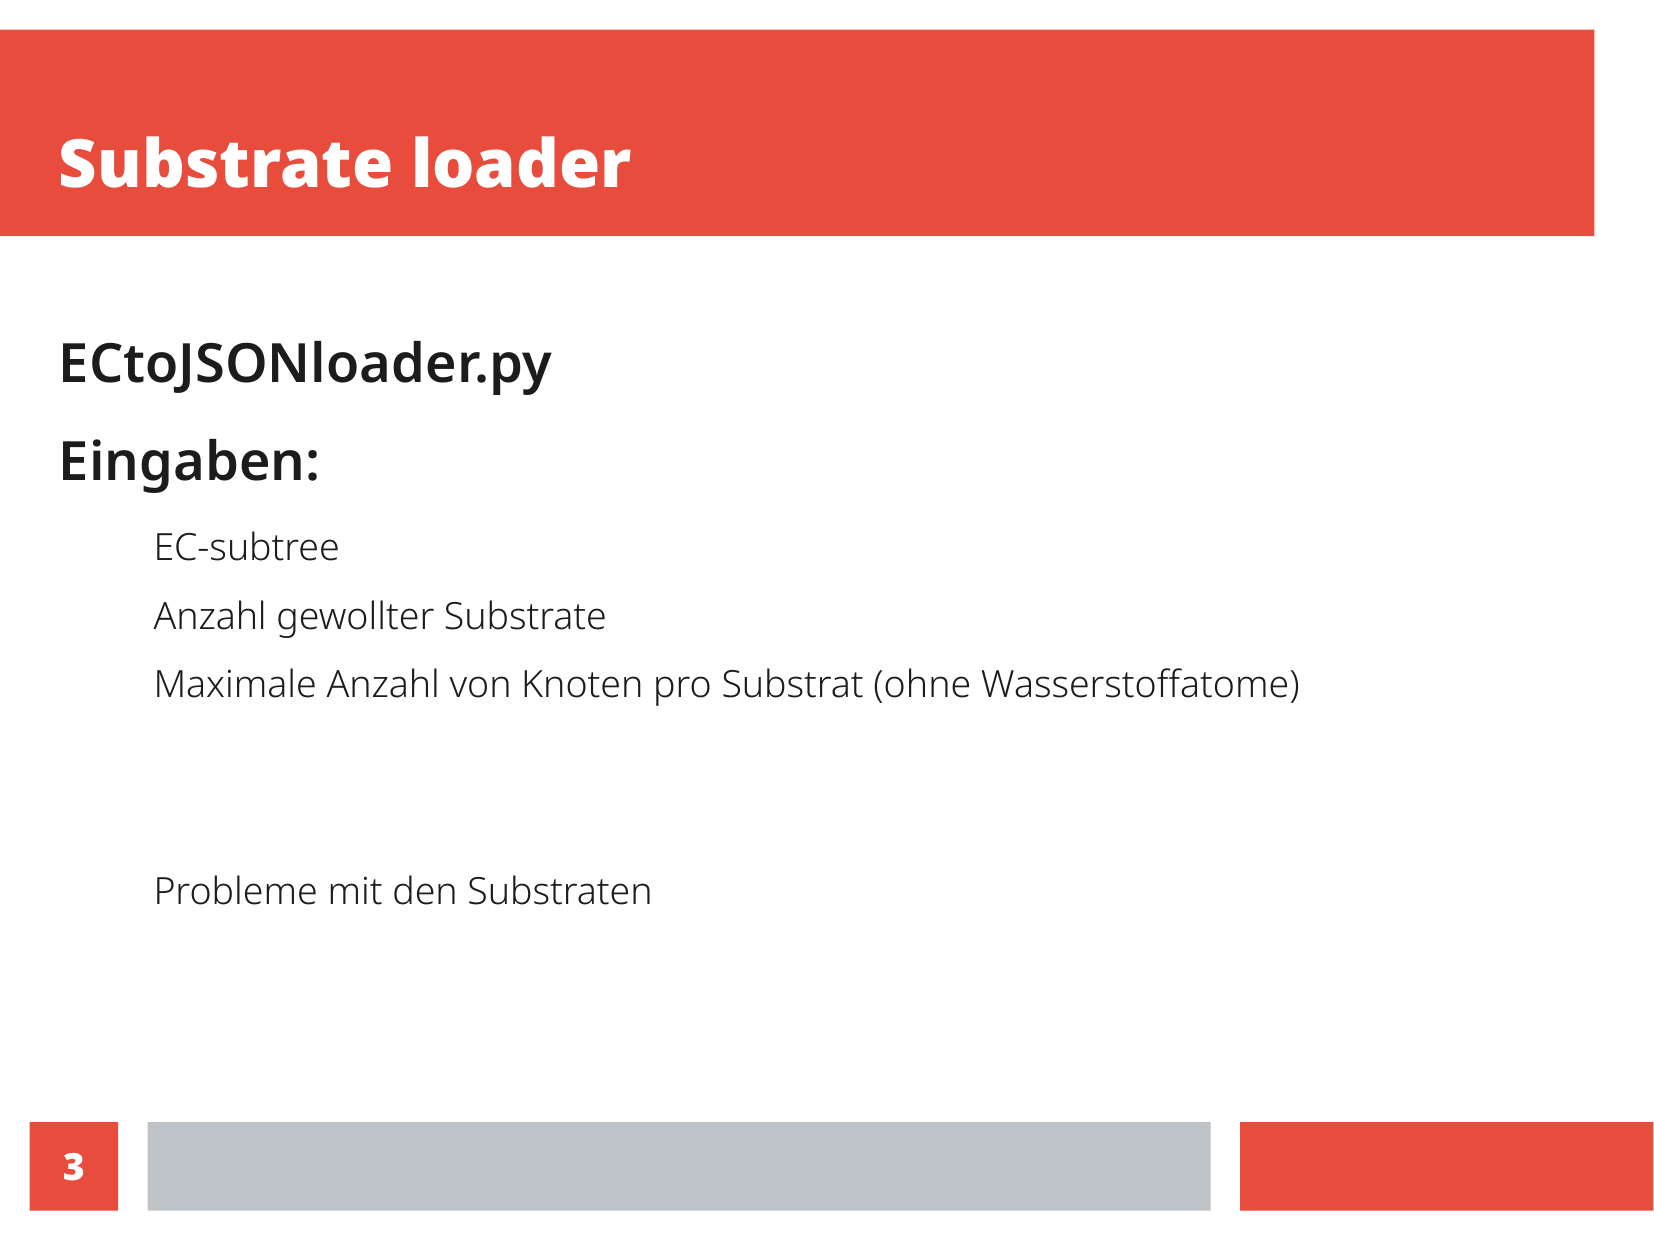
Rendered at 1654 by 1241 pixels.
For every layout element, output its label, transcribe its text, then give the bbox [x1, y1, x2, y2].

title Substrate loader [59, 59, 1595, 207]
list ECtoJSONloader.py Eingaben: EC-subtree Anzahl gewollter Substrate Maximale Anzahl von Knoten pro Substrat (ohne Wasserstoffatome) Probleme mit den Substraten [59, 324, 1565, 1093]
